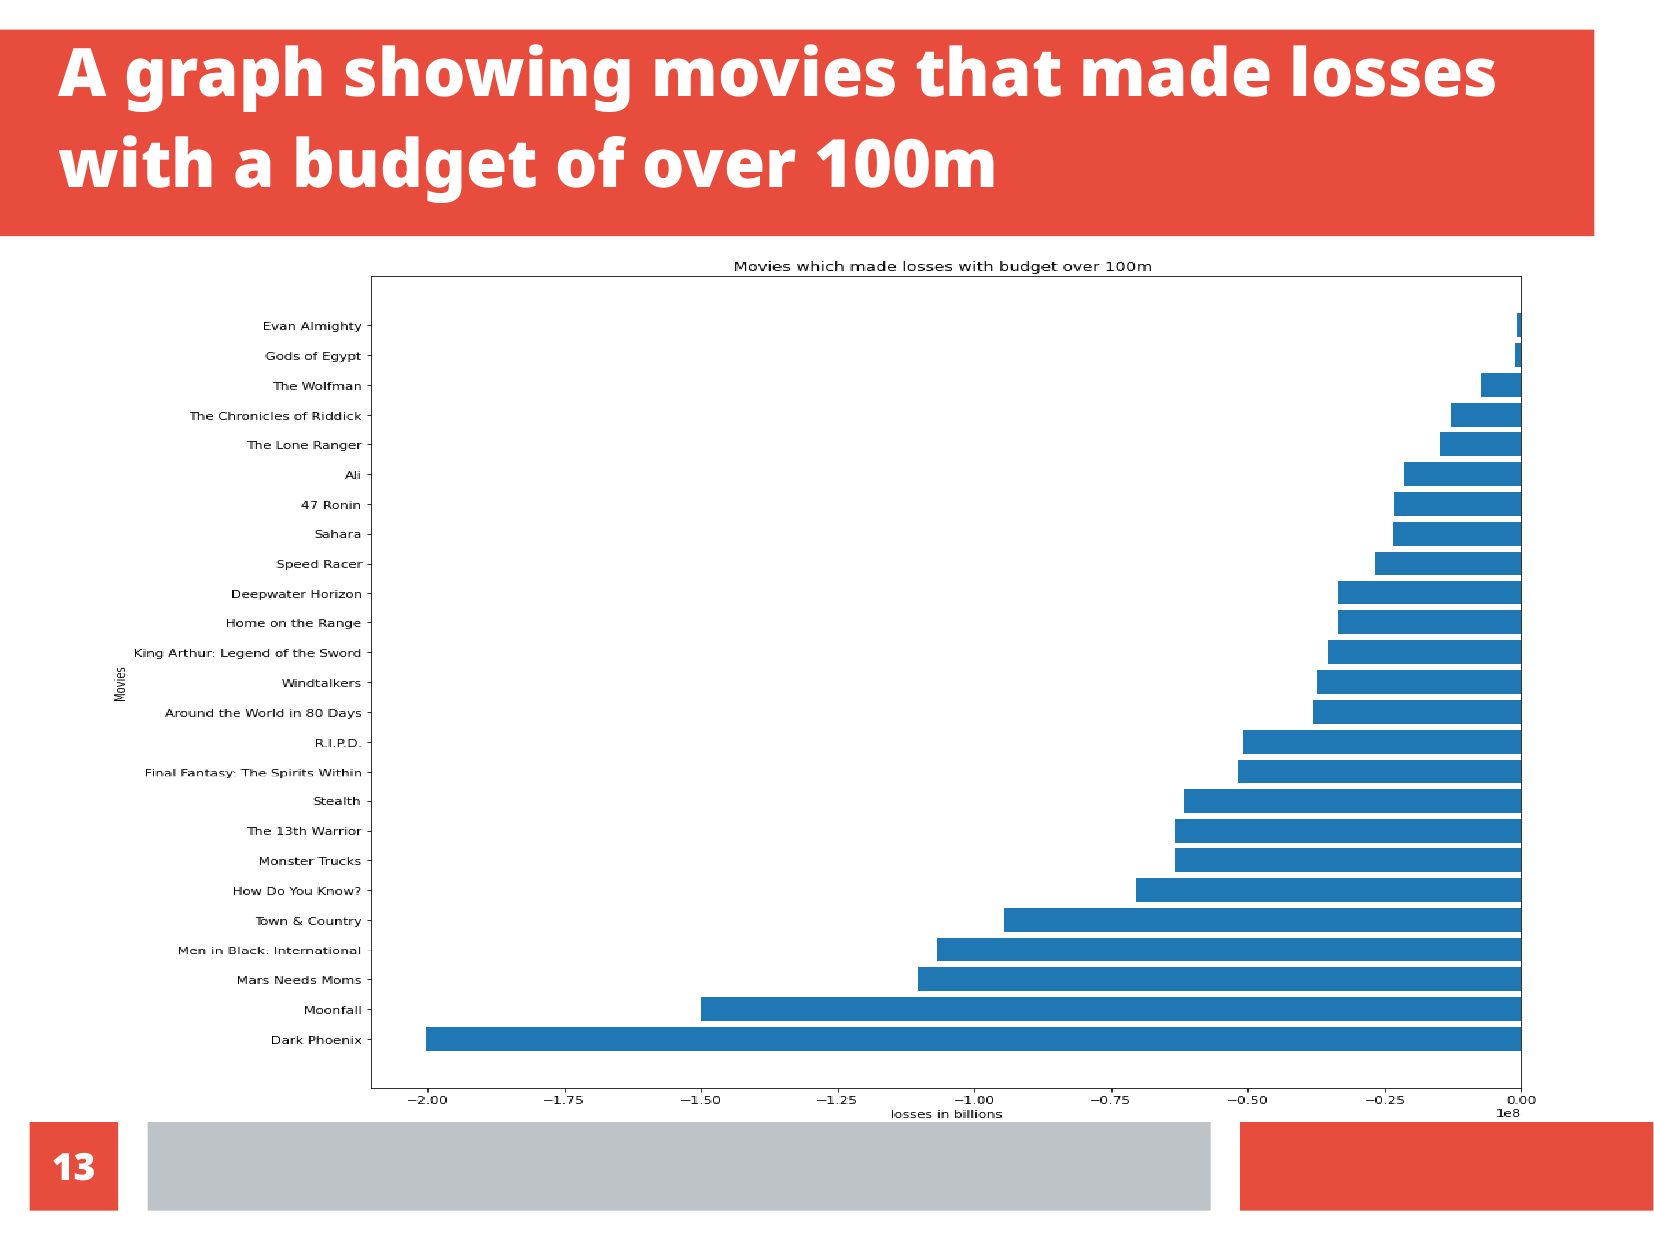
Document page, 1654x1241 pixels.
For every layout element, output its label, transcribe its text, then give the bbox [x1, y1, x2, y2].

title A graph showing movies that made losses with a budget of over 100m [59, 59, 1595, 207]
picture [105, 254, 1546, 1126]
